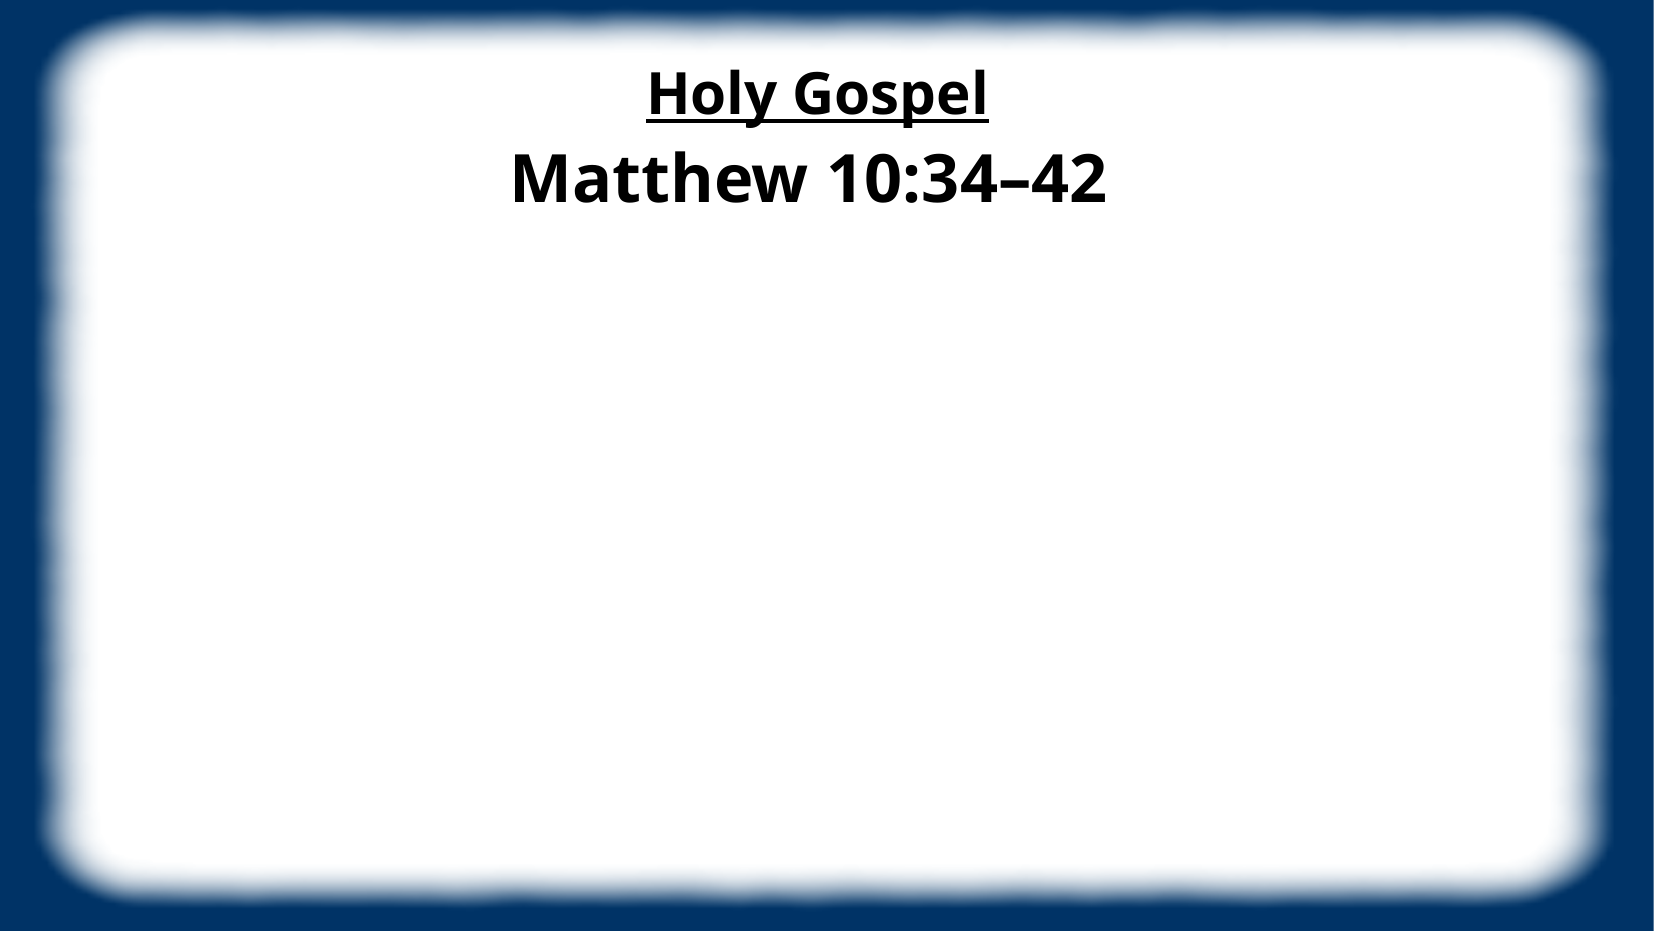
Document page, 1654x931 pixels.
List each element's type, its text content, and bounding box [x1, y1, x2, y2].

text_box Holy Gospel Matthew 10:34–42 [90, 45, 1546, 226]
picture [0, 0, 1654, 931]
